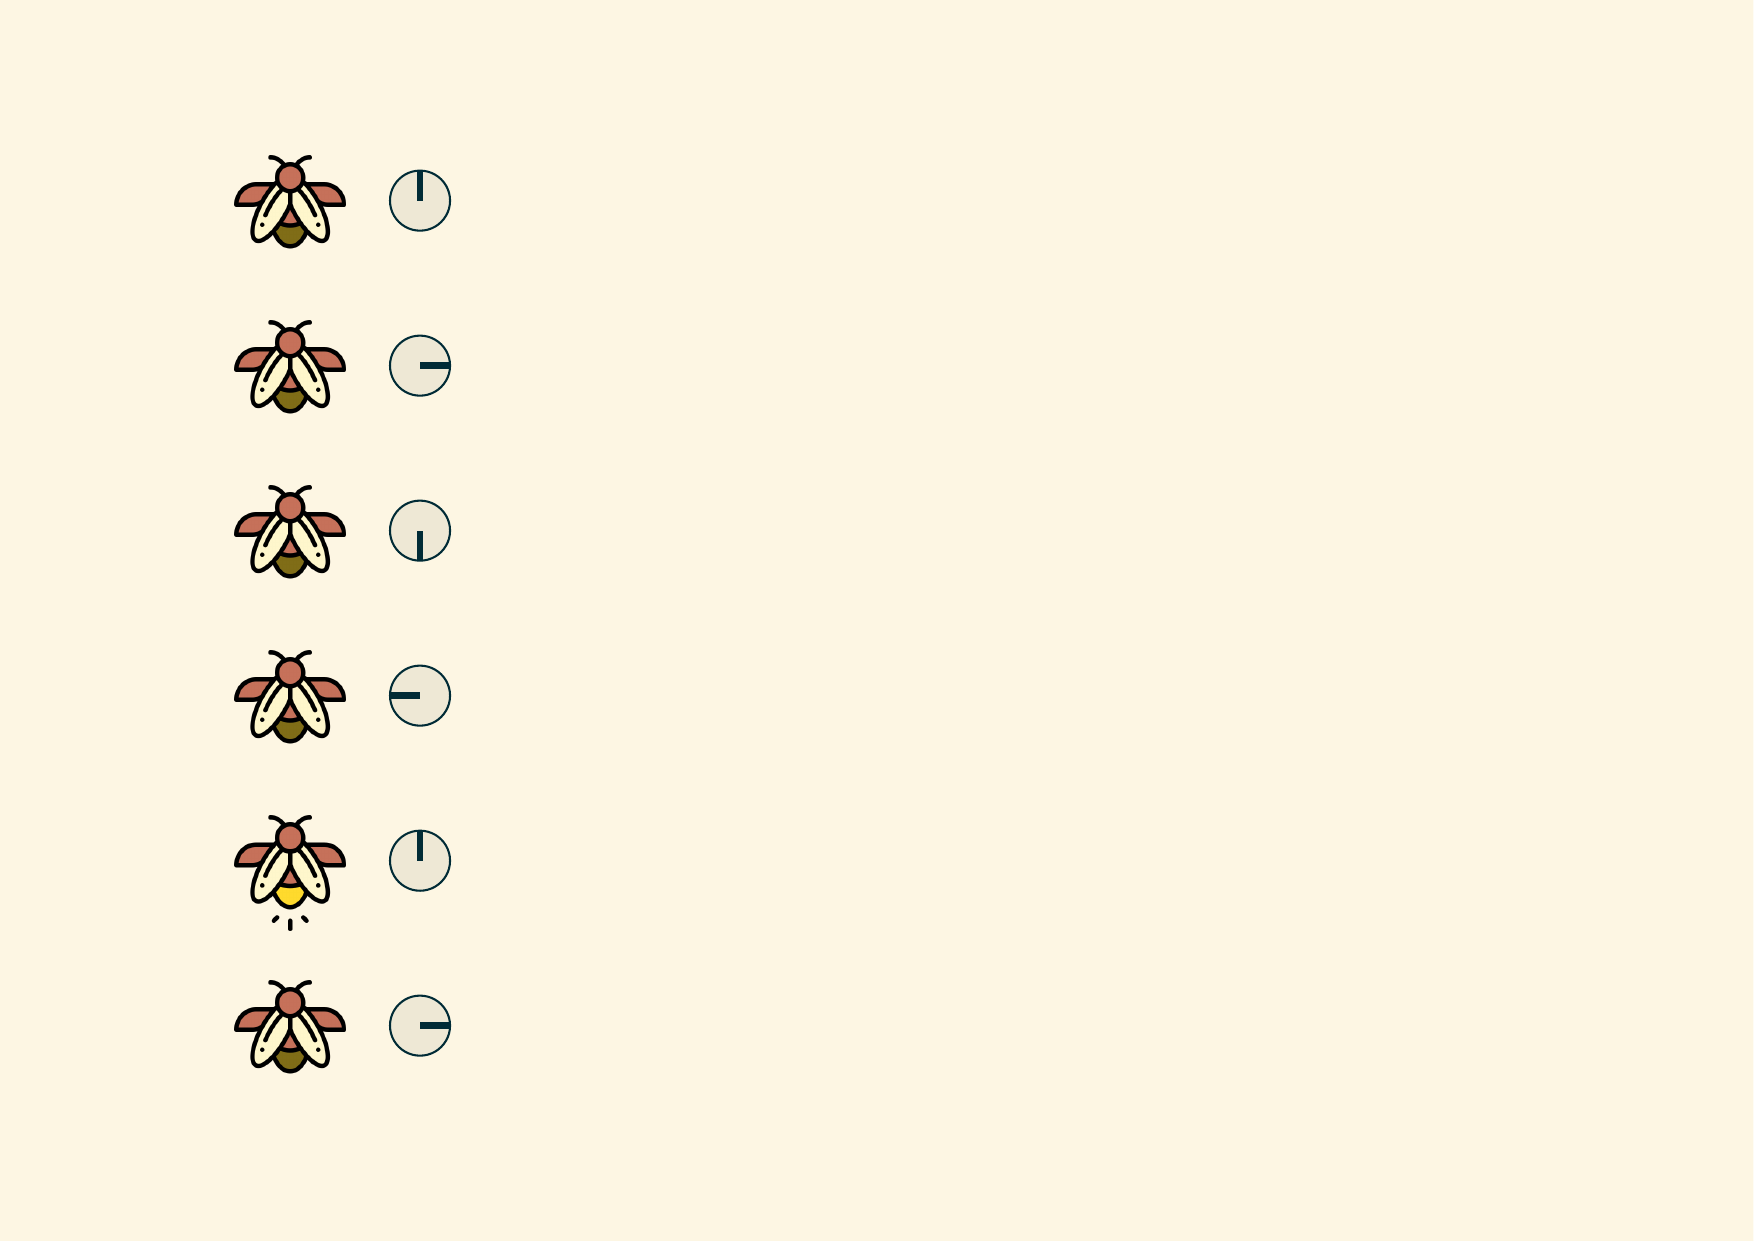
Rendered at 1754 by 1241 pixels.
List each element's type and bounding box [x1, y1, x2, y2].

text_box [390, 665, 451, 726]
picture [234, 650, 346, 766]
text_box [390, 170, 451, 231]
picture [234, 980, 346, 1096]
picture [234, 485, 346, 601]
text_box [390, 995, 450, 1056]
text_box [390, 335, 450, 396]
text_box [390, 830, 451, 891]
picture [234, 155, 346, 271]
picture [234, 320, 346, 436]
text_box [390, 500, 451, 561]
picture [234, 815, 346, 931]
